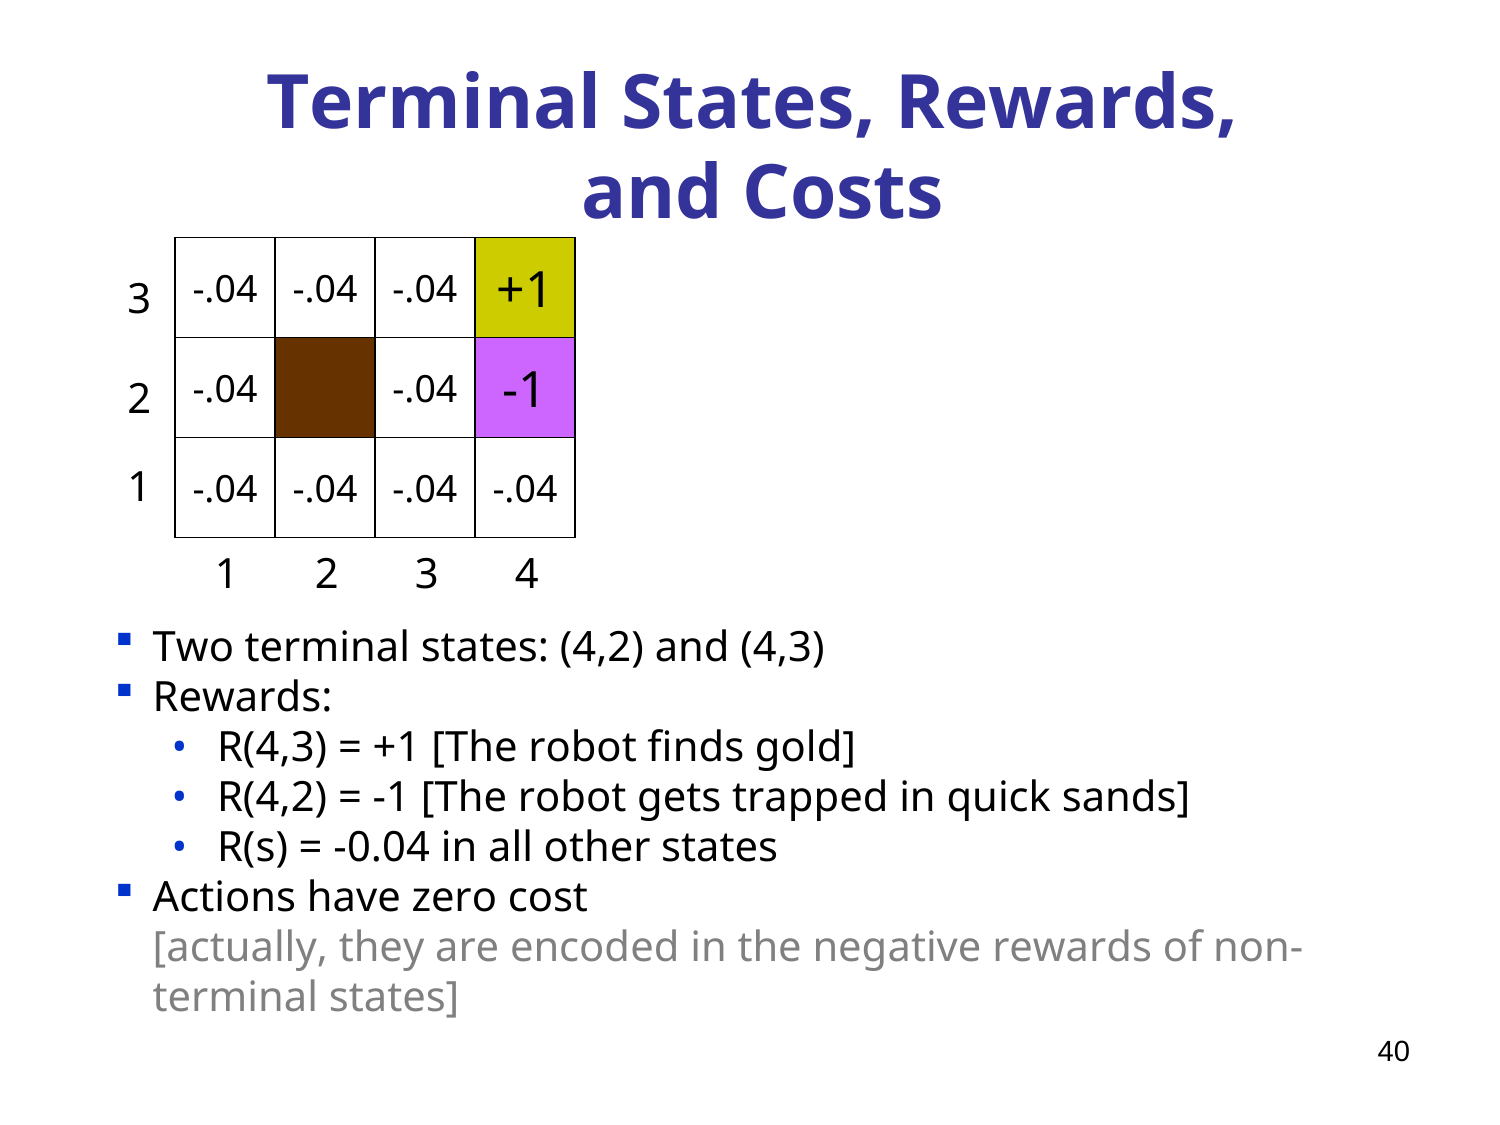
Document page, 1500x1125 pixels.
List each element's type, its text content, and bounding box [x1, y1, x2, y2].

text_box 3 [112, 264, 167, 330]
text_box 3 [399, 539, 454, 605]
text_box 1 [112, 451, 167, 518]
text_box -1 [475, 337, 576, 437]
text_box +1 [475, 237, 576, 337]
text_box 2 [112, 364, 167, 430]
text_box 1 [200, 539, 254, 605]
text_box -.04 [274, 237, 375, 338]
text_box -.04 [174, 237, 274, 337]
text_box 2 [300, 539, 354, 605]
text_box -.04 [174, 337, 276, 438]
text_box -.04 [374, 338, 475, 438]
text_box [276, 338, 374, 437]
text_box 4 [500, 539, 554, 605]
text_box -.04 [174, 438, 274, 538]
text_box -.04 [375, 438, 474, 538]
text_box -.04 [375, 237, 475, 338]
text_box Two terminal states: (4,2) and (4,3) Rewards: R(4,3) = +1 [The robot finds gold] R(4,2) = -1 [The robot gets trapped in quick sands] R(s) = -0.04 in all other states Actions have zero cost [actually, they are encoded in the negative rewards of non-terminal states] [99, 612, 1451, 1029]
title Terminal States, Rewards, and Costs [99, 49, 1425, 238]
text_box -.04 [474, 437, 576, 538]
text_box <number> [1074, 1024, 1426, 1103]
text_box -.04 [274, 437, 375, 538]
